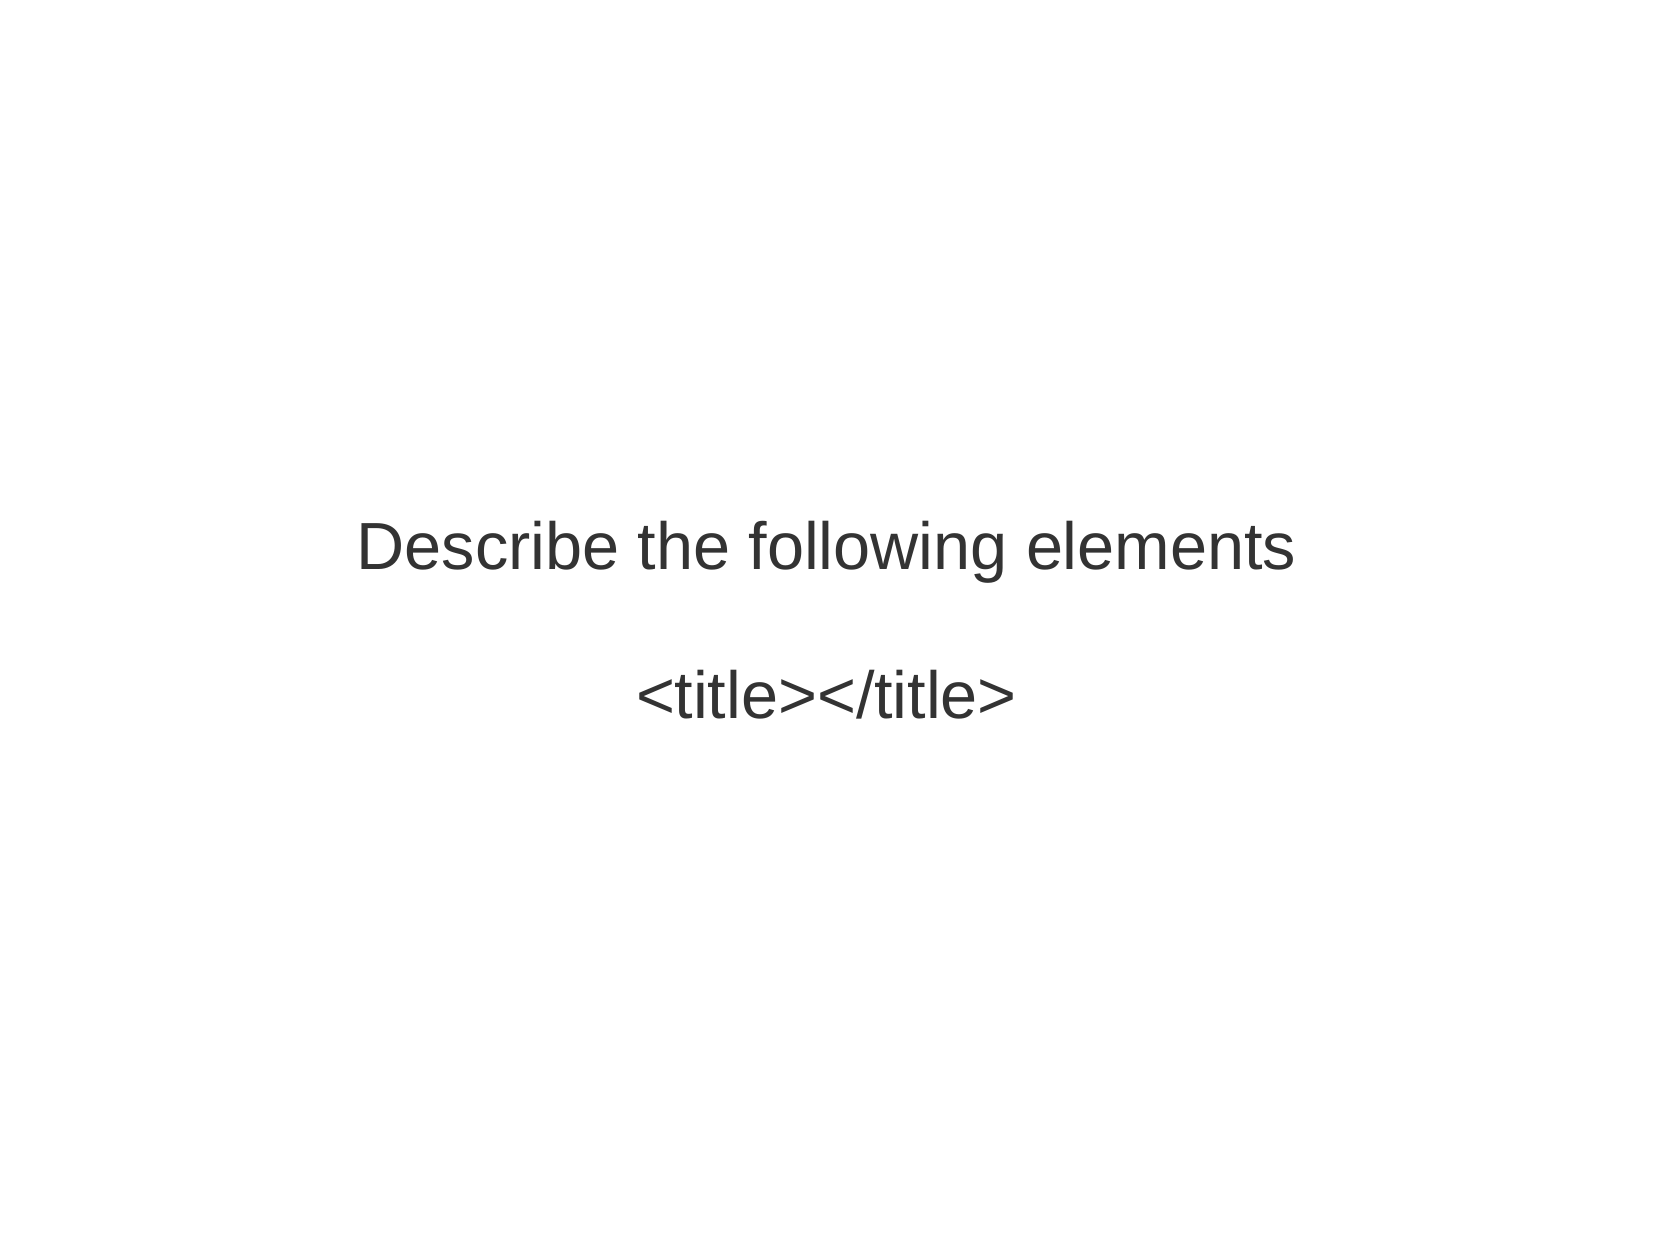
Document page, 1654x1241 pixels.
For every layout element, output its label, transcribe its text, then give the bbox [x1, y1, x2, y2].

subtitle Describe the following elements <title></title> [82, 49, 1571, 1193]
